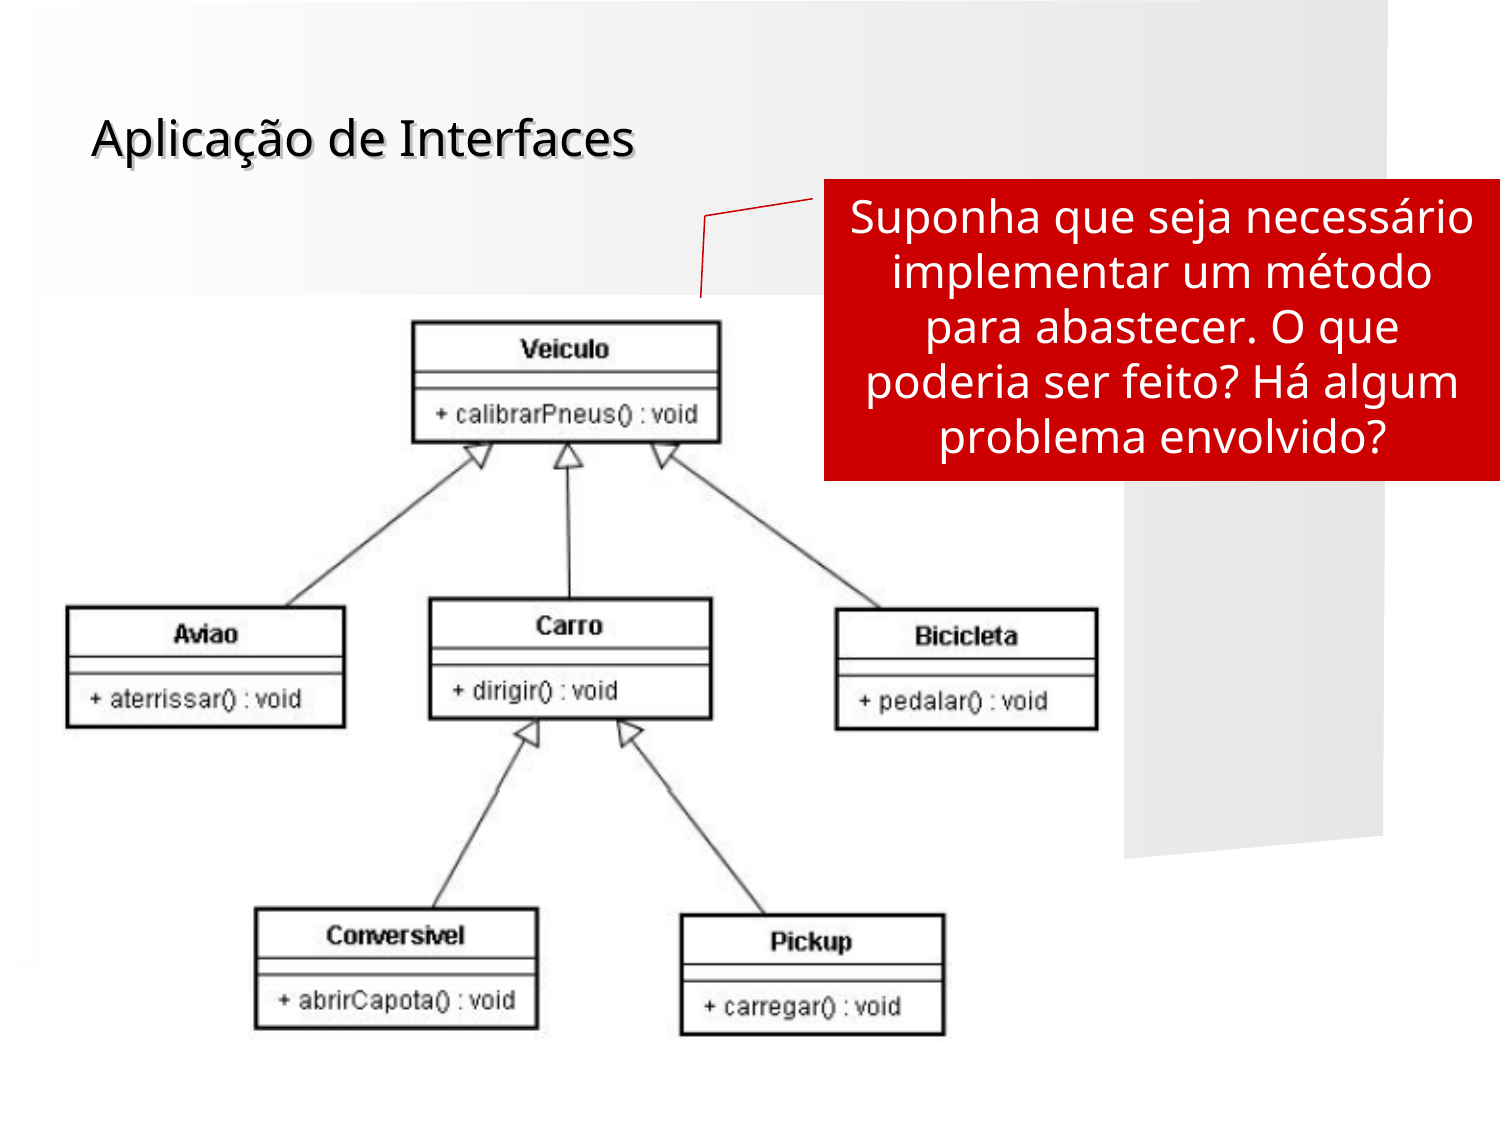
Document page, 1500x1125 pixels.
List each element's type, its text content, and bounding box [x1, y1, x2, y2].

picture [41, 295, 1124, 1054]
text_box Suponha que seja necessário implementar um método para abastecer. O que poderia ser feito? Há algum problema envolvido? [825, 180, 1500, 480]
title Aplicação de Interfaces [76, 42, 1427, 231]
